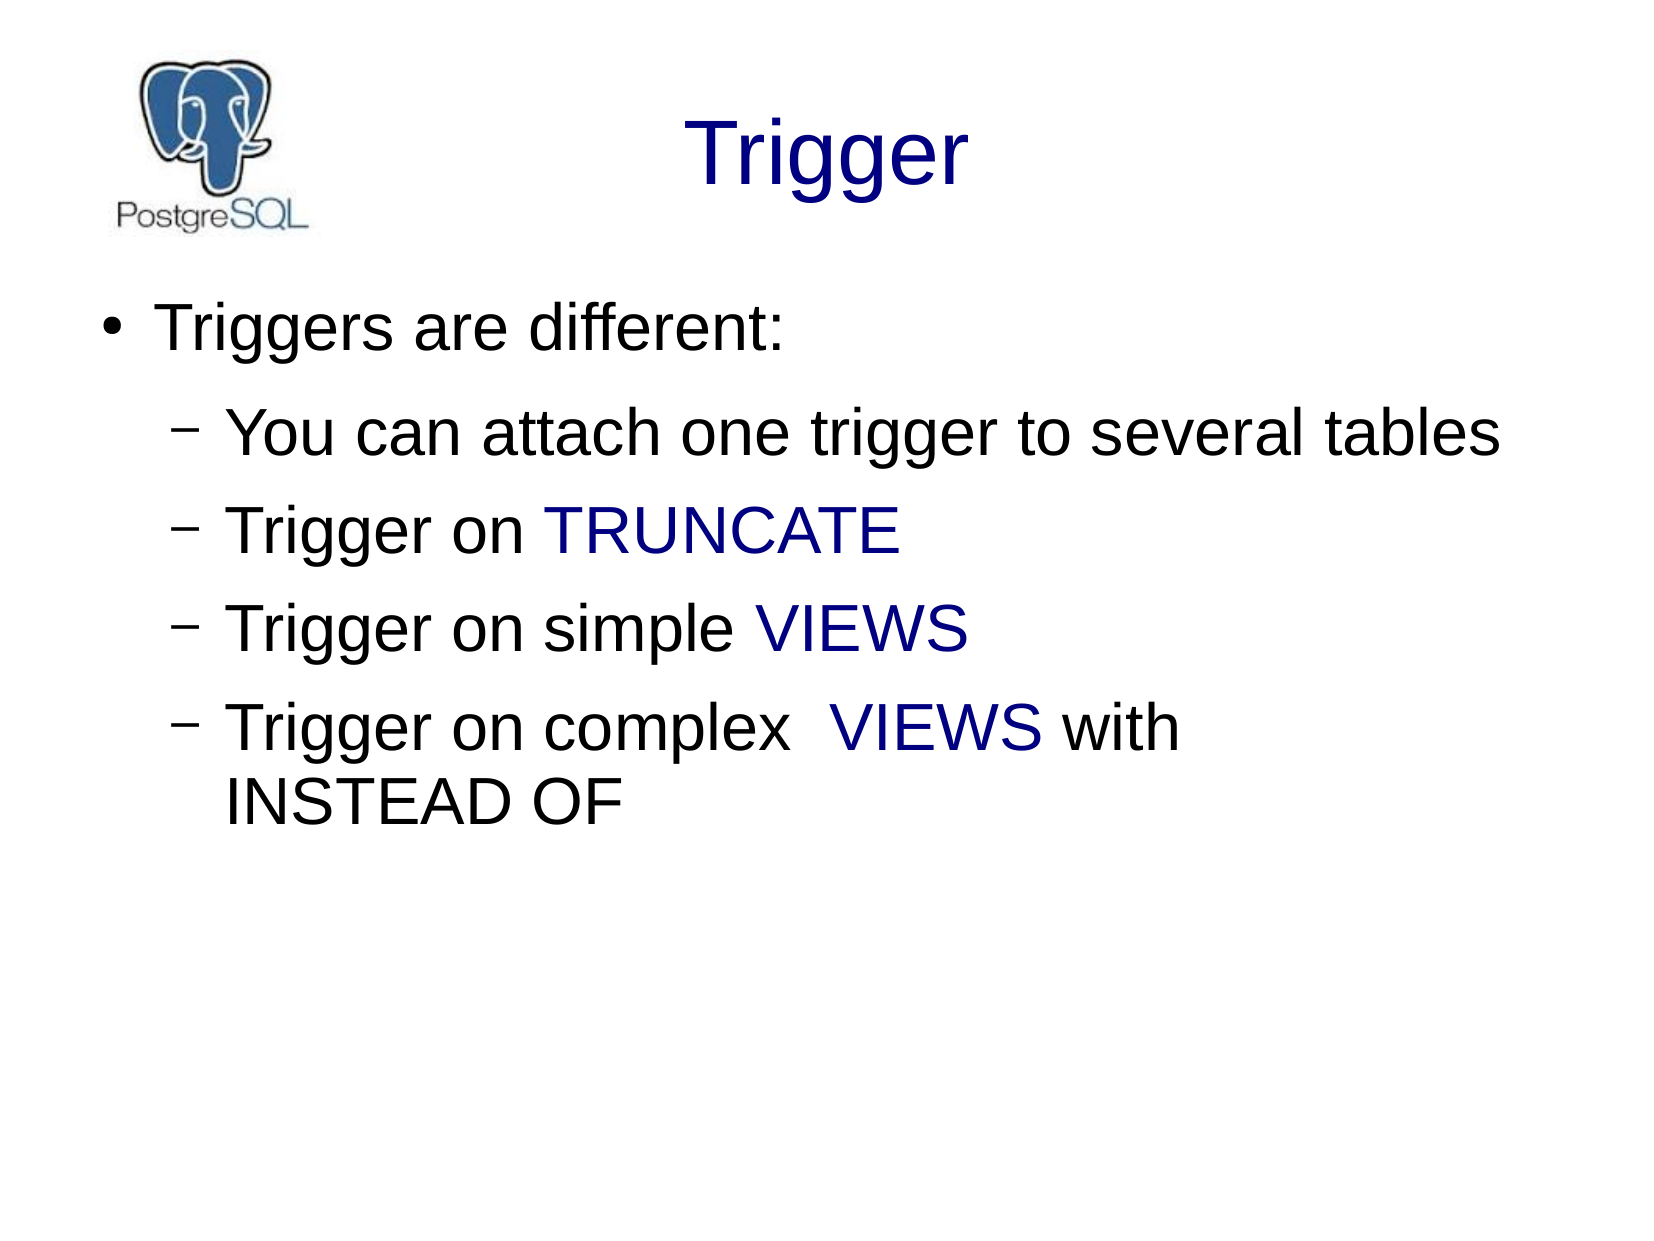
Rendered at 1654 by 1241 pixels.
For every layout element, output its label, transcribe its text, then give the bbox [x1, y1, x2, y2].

title Trigger [82, 49, 1571, 257]
picture [59, 50, 356, 237]
list Triggers are different: You can attach one trigger to several tables Trigger on TRUNCATE Trigger on simple VIEWS Trigger on complex VIEWS with INSTEAD OF [82, 290, 1538, 1010]
